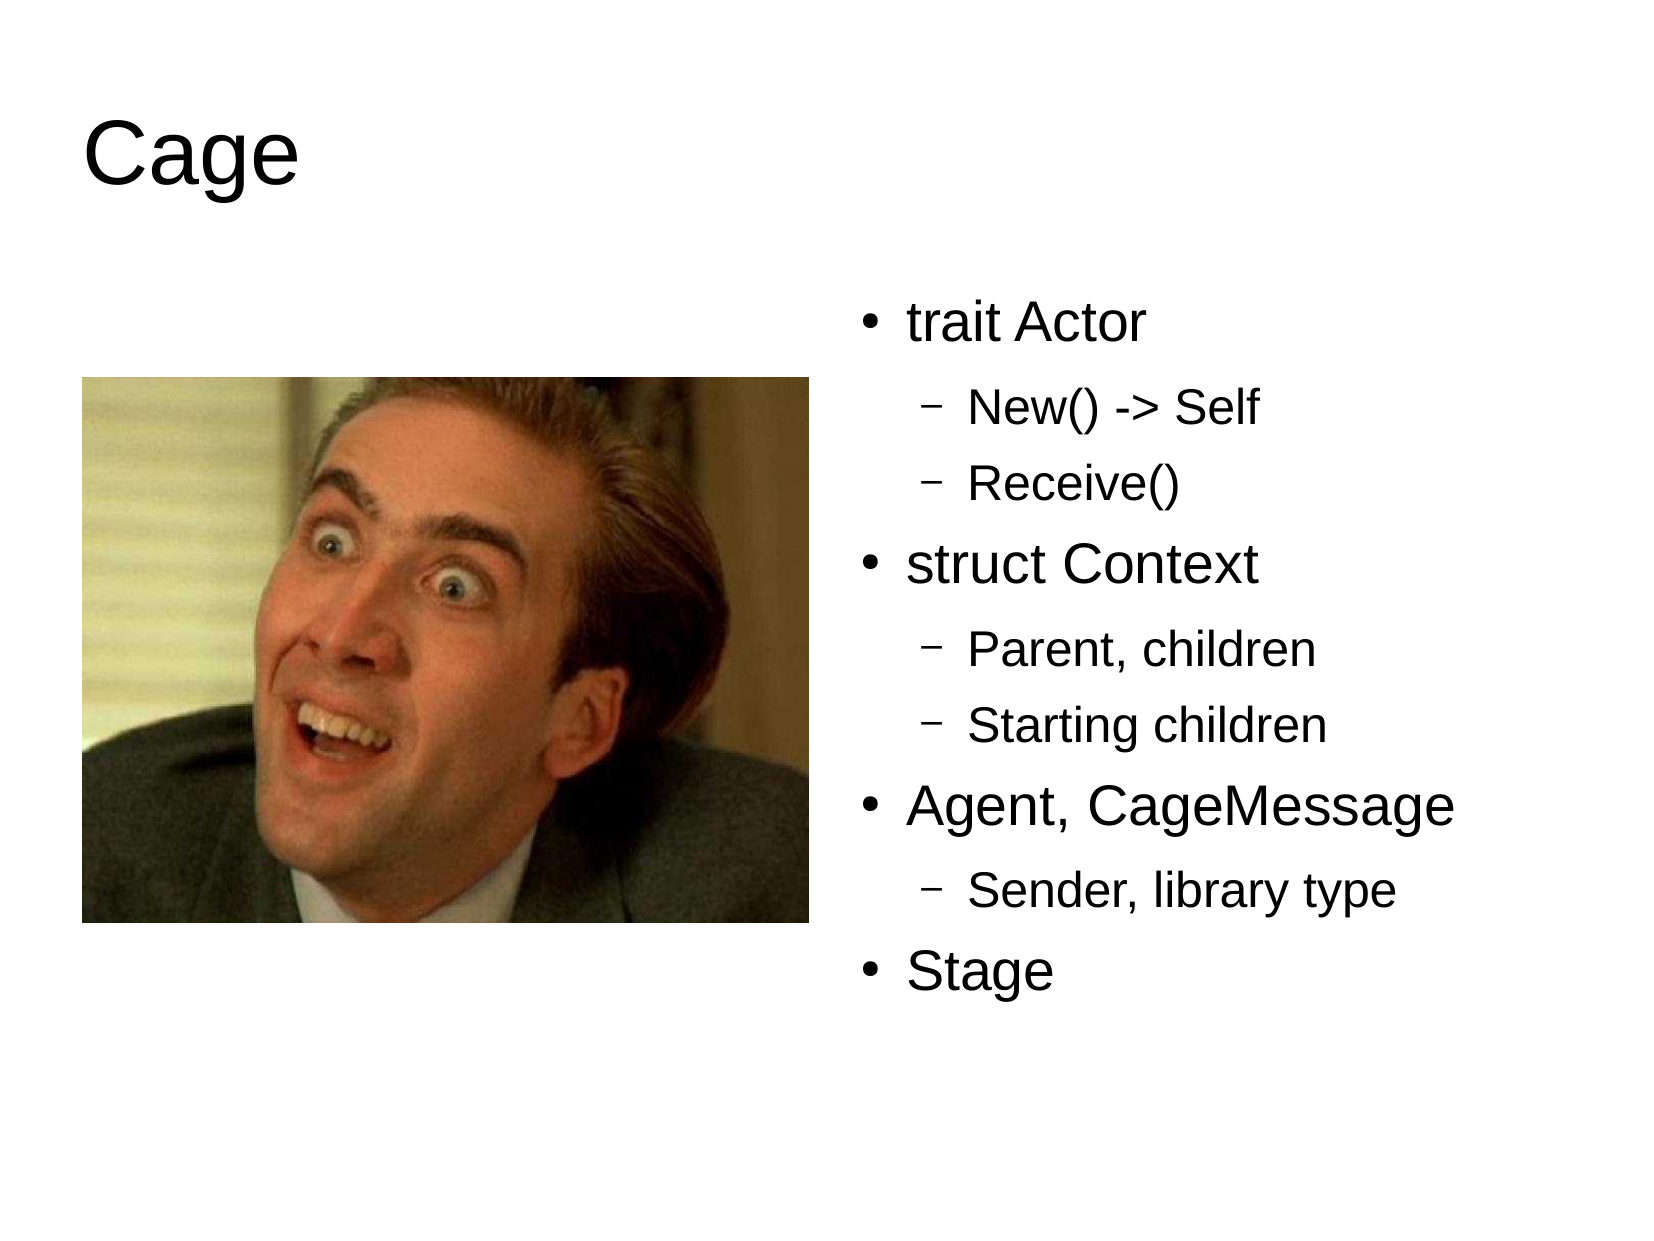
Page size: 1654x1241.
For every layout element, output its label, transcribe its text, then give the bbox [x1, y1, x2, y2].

title Cage [82, 49, 1571, 257]
list trait Actor New() -> Self Receive() struct Context Parent, children Starting children Agent, CageMessage Sender, library type Stage [845, 290, 1572, 1010]
picture [82, 377, 809, 923]
